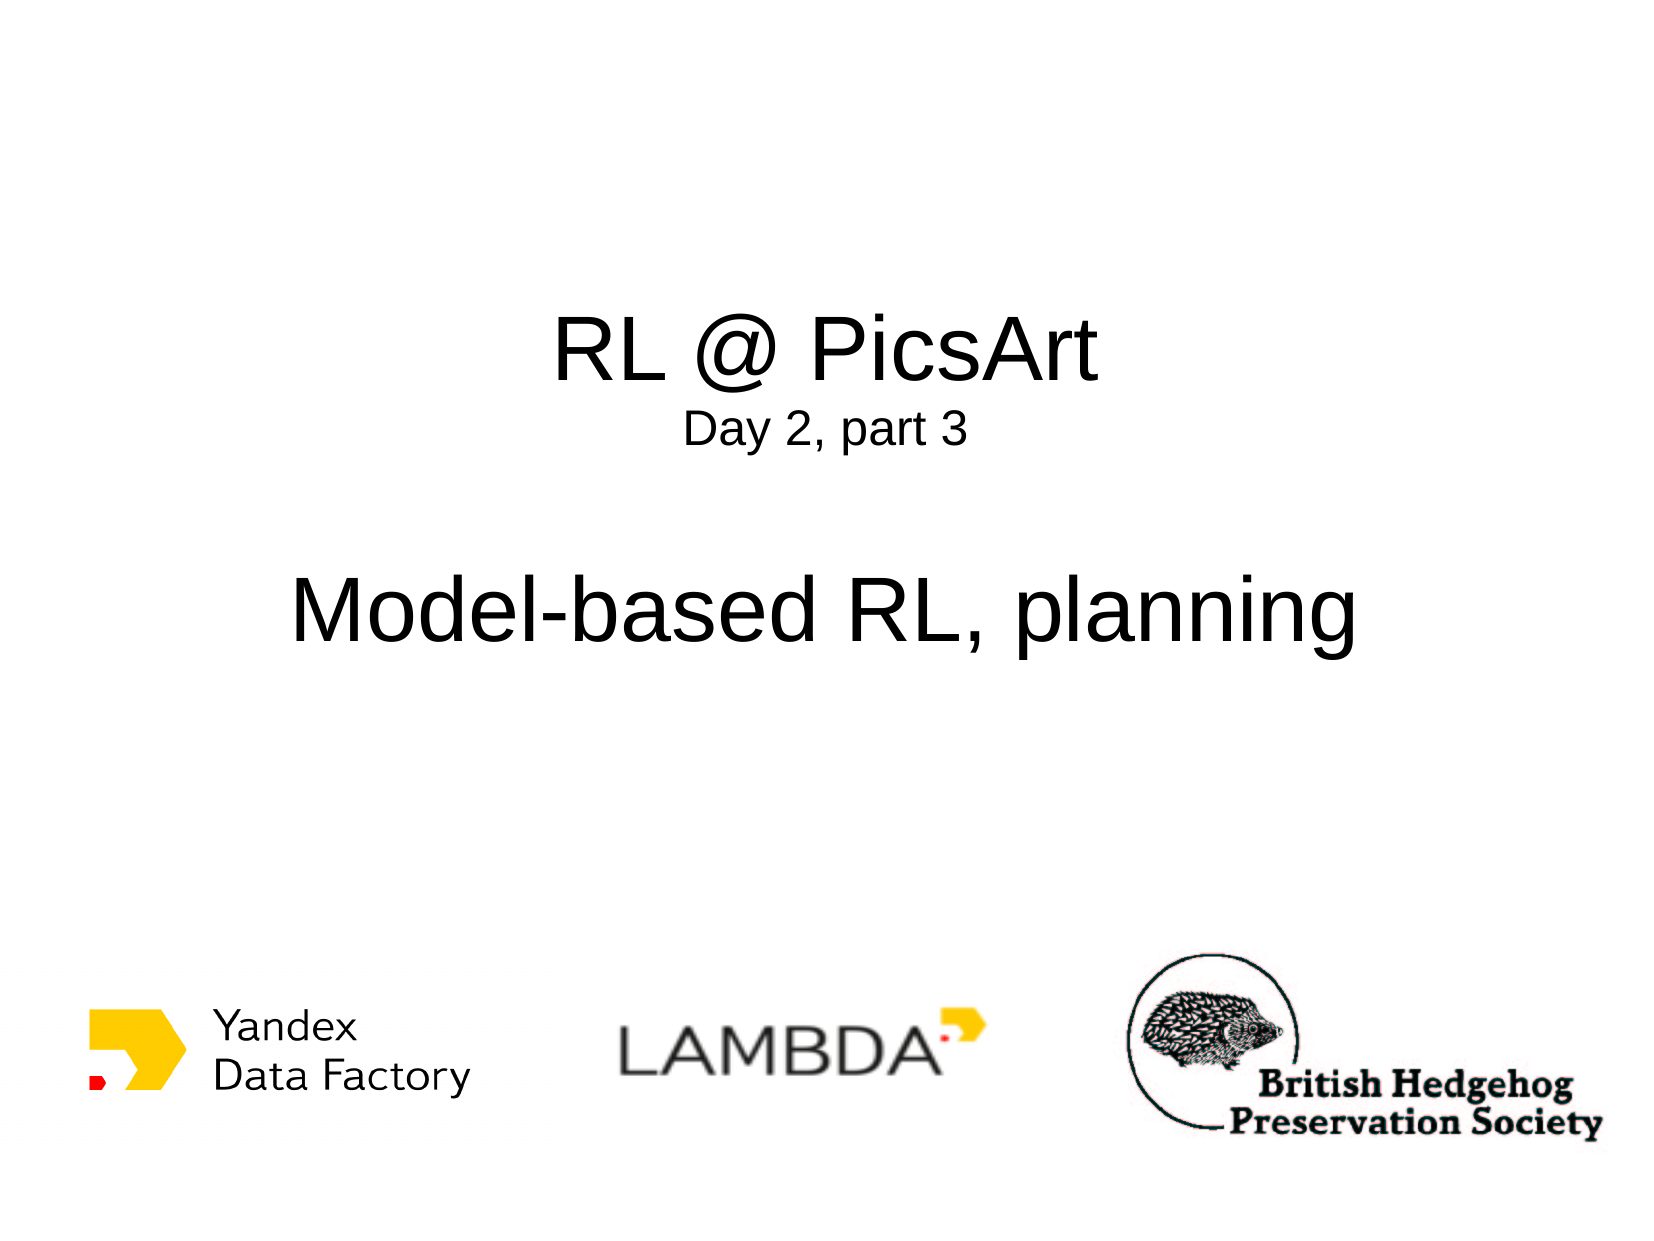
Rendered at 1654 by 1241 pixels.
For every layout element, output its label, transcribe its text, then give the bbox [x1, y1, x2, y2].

picture [0, 929, 556, 1171]
picture [585, 872, 1006, 1213]
text_box RL @ PicsArt Day 2, part 3 Model-based RL, planning [0, 297, 1654, 737]
picture [1050, 869, 1654, 1241]
